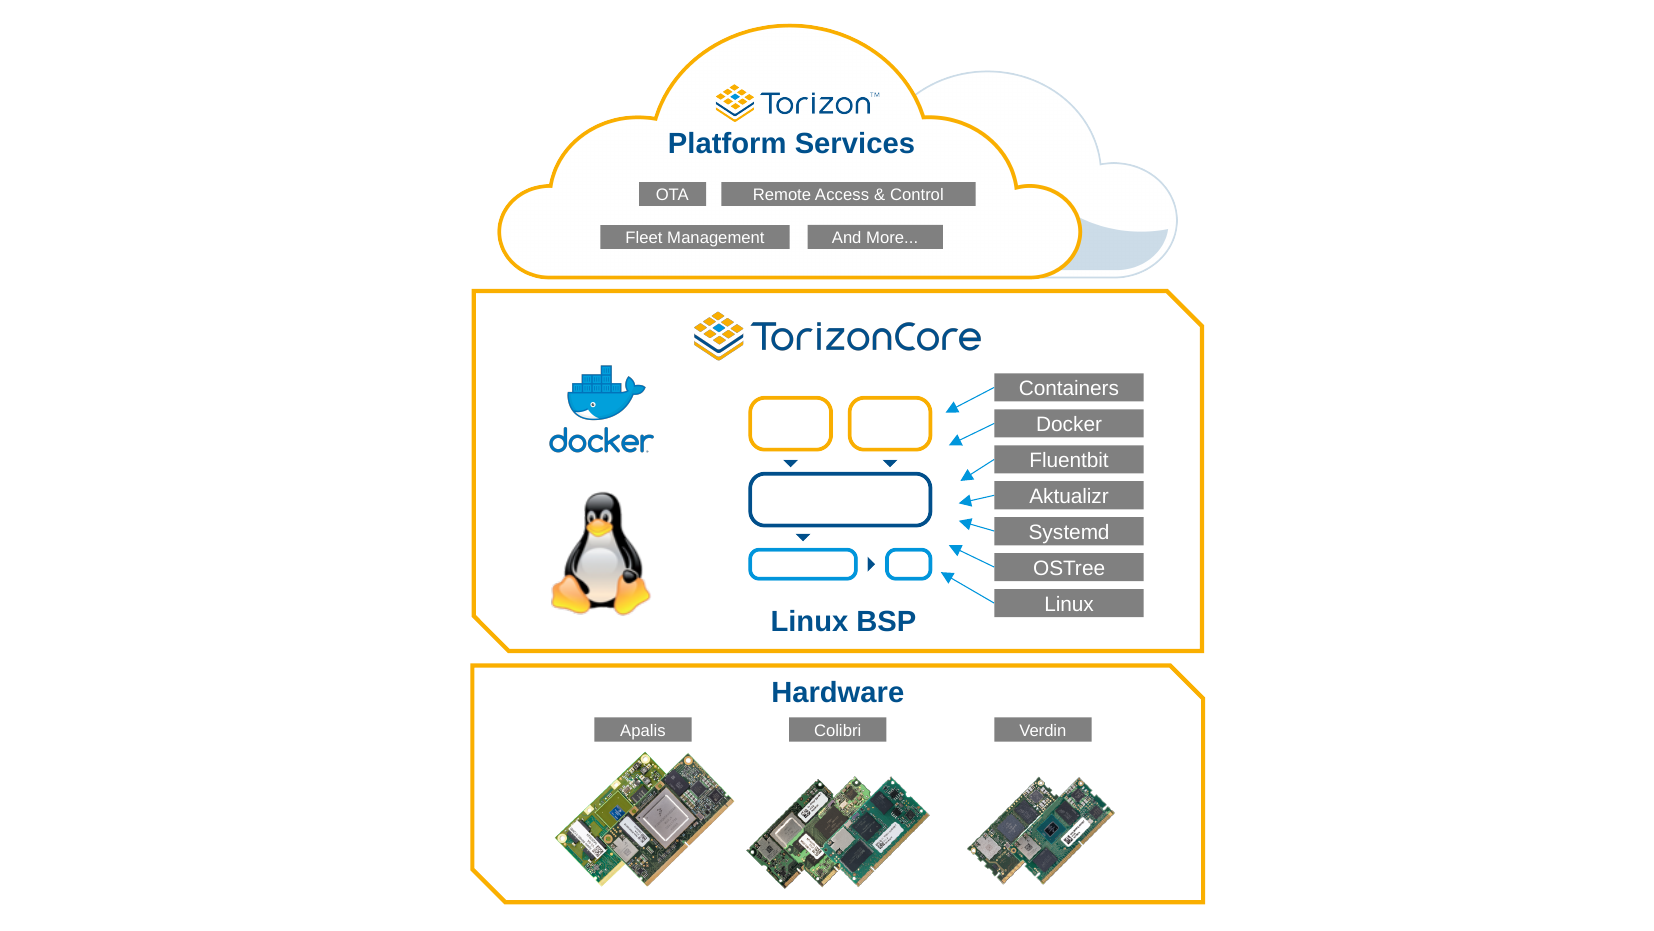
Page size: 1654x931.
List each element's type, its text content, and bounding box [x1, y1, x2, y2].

picture [746, 776, 930, 889]
text_box Platform Services [591, 117, 993, 167]
text_box Hardware [659, 668, 1017, 716]
picture [486, 11, 1190, 292]
text_box Linux [994, 589, 1144, 618]
text_box OSTree [994, 553, 1144, 582]
picture [522, 299, 1002, 470]
picture [541, 484, 663, 631]
picture [554, 751, 735, 887]
text_box Verdin [994, 717, 1092, 742]
text_box And More... [807, 224, 943, 249]
picture [967, 776, 1115, 885]
picture [725, 375, 951, 601]
text_box Linux BSP [732, 595, 955, 645]
text_box OTA [639, 182, 707, 206]
text_box Docker [994, 409, 1144, 438]
text_box Systemd [994, 517, 1144, 546]
text_box Fluentbit [994, 445, 1144, 474]
text_box Colibri [789, 717, 887, 742]
text_box Aktualizr [994, 481, 1144, 510]
text_box Apalis [594, 717, 692, 742]
text_box Fleet Management [600, 225, 790, 249]
text_box Containers [994, 373, 1144, 402]
text_box Remote Access & Control [721, 182, 976, 206]
